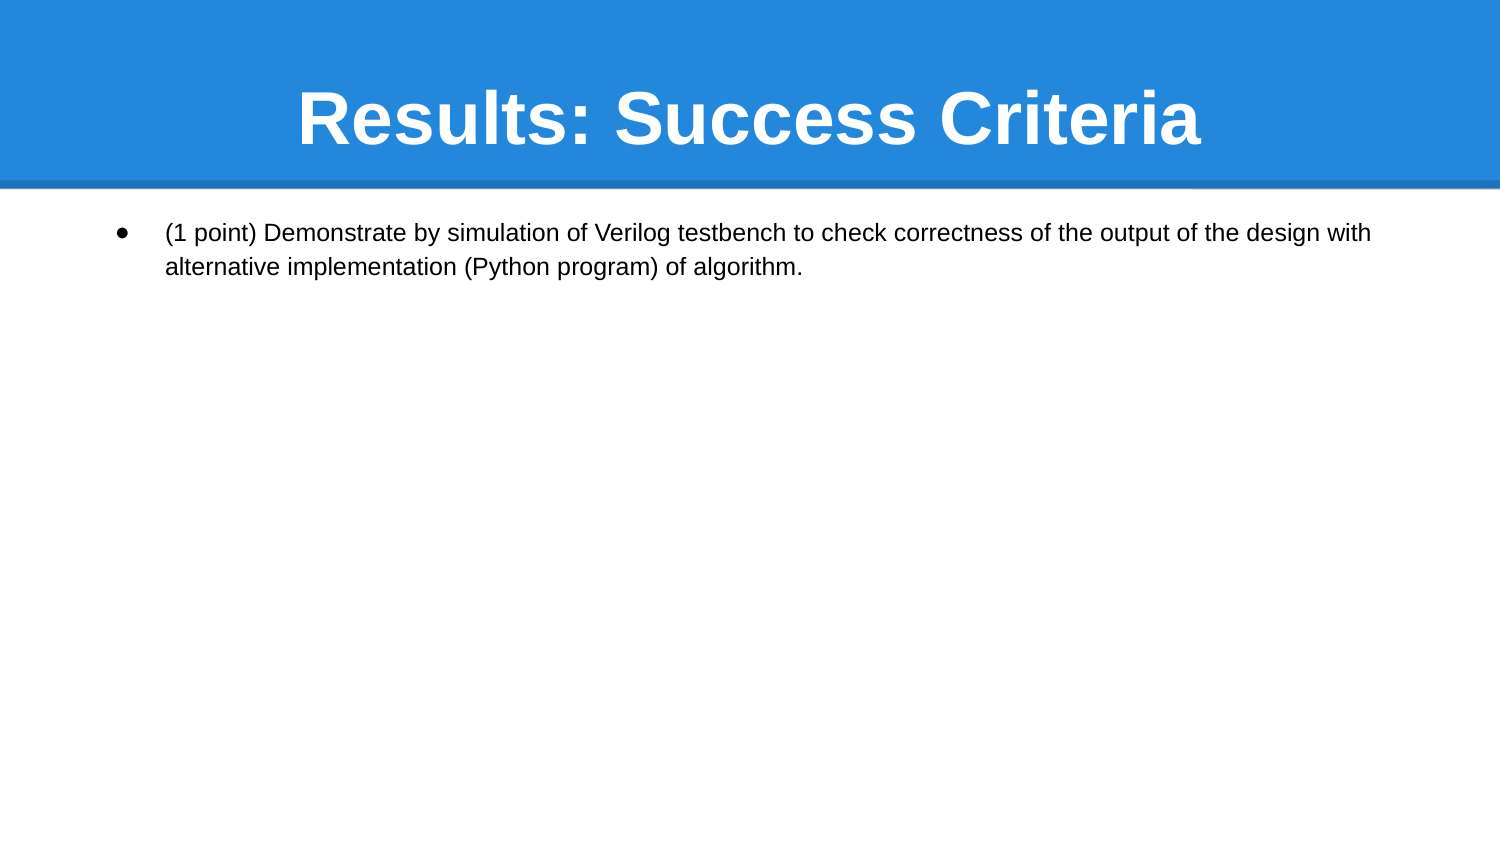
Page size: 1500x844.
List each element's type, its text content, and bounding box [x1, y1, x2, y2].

list (1 point) Demonstrate by simulation of Verilog testbench to check correctness of the output of the design with alternative implementation (Python program) of algorithm. [75, 196, 1425, 808]
title Results: Success Criteria [75, 33, 1425, 175]
